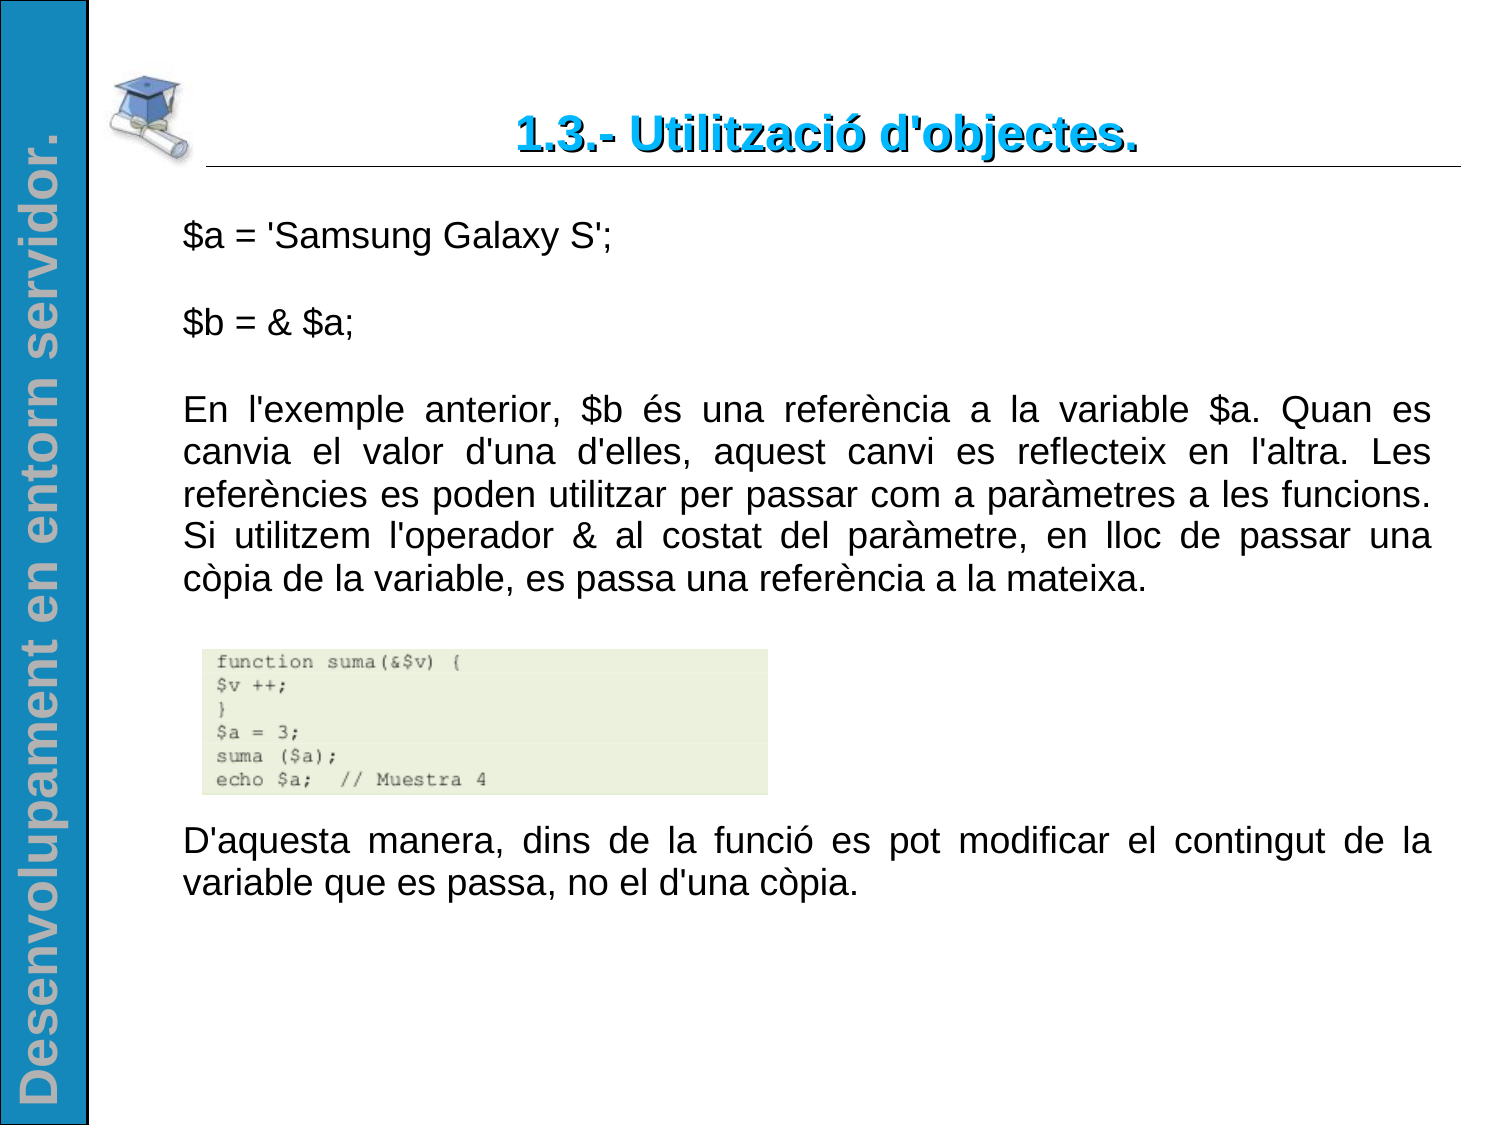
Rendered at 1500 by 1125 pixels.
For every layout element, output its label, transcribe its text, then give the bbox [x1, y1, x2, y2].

text_box $a = 'Samsung Galaxy S'; $b = & $a; En l'exemple anterior, $b és una referència a la variable $a. Quan es canvia el valor d'una d'elles, aquest canvi es reflecteix en l'altra. Les referències es poden utilitzar per passar com a paràmetres a les funcions. Si utilitzem l'operador & al costat del paràmetre, en lloc de passar una còpia de la variable, es passa una referència a la mateixa. D'aquesta manera, dins de la funció es pot modificar el contingut de la variable que es passa, no el d'una còpia. [168, 206, 1447, 999]
picture [202, 649, 768, 795]
picture [93, 61, 206, 174]
title 1.3.- Utilització d'objectes. [206, 88, 1447, 178]
